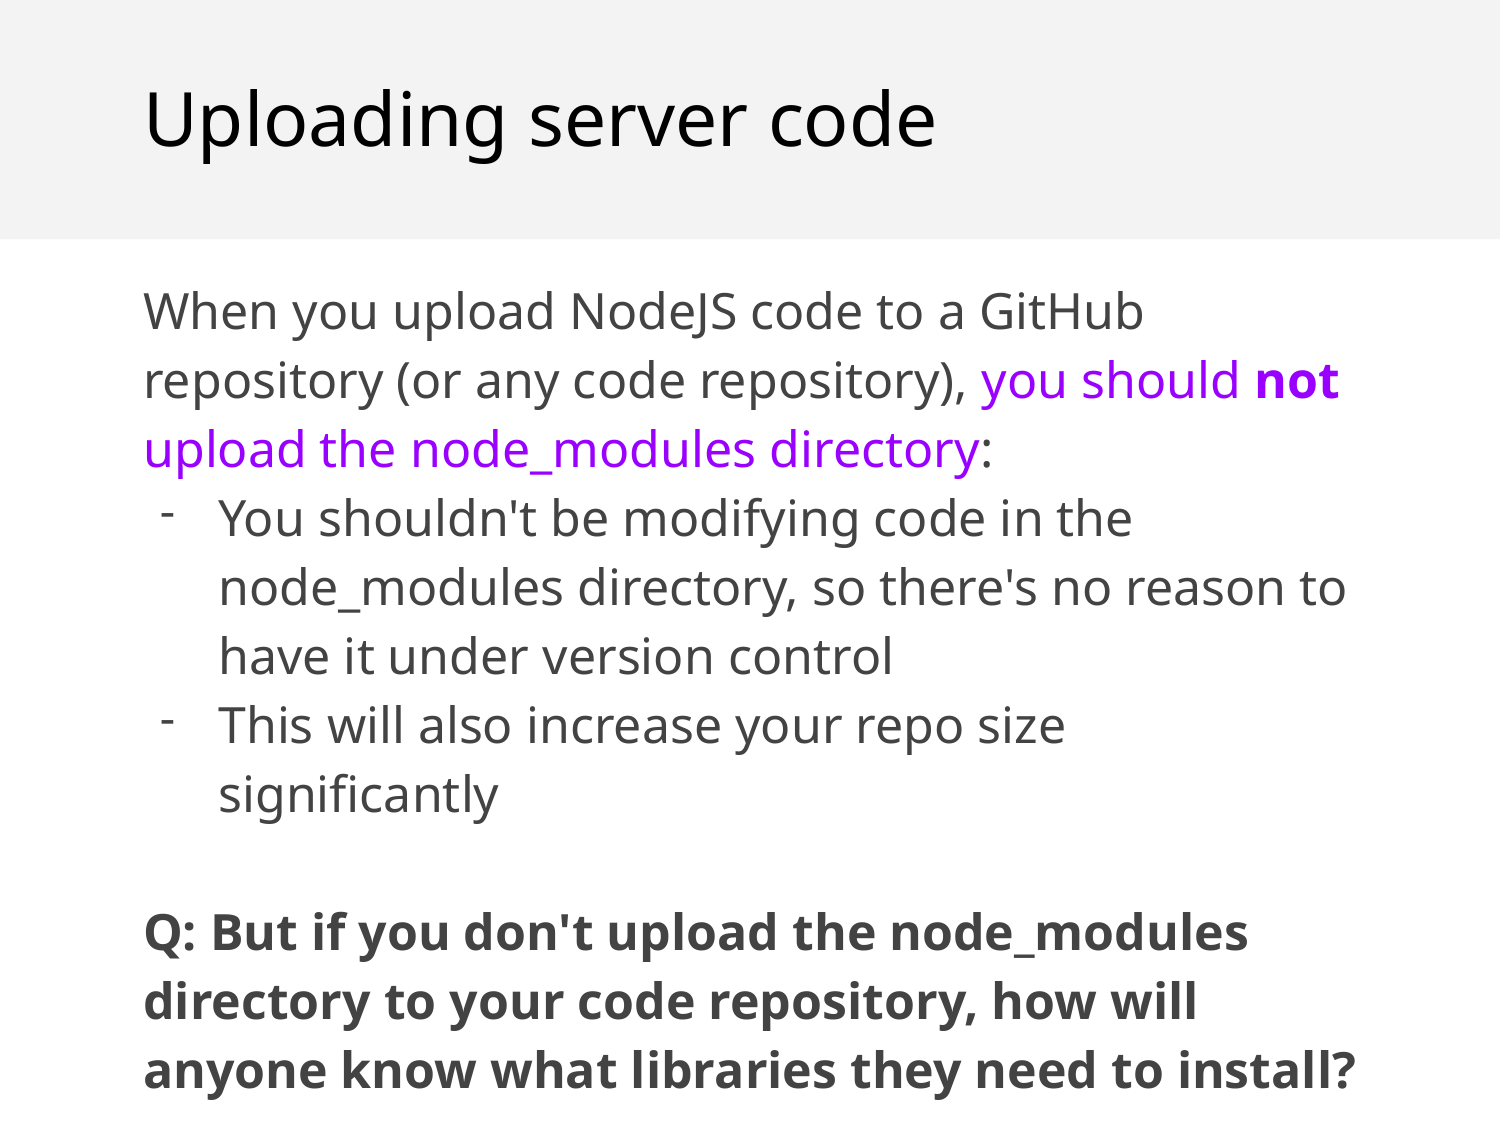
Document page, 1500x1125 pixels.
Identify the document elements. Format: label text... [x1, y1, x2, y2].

title Uploading server code [128, 56, 1372, 183]
list When you upload NodeJS code to a GitHub repository (or any code repository), you should not upload the node_modules directory: You shouldn't be modifying code in the node_modules directory, so there's no reason to have it under version control This will also increase your repo size significantly Q: But if you don't upload the node_modules directory to your code repository, how will anyone know what libraries they need to install? [128, 255, 1372, 1004]
